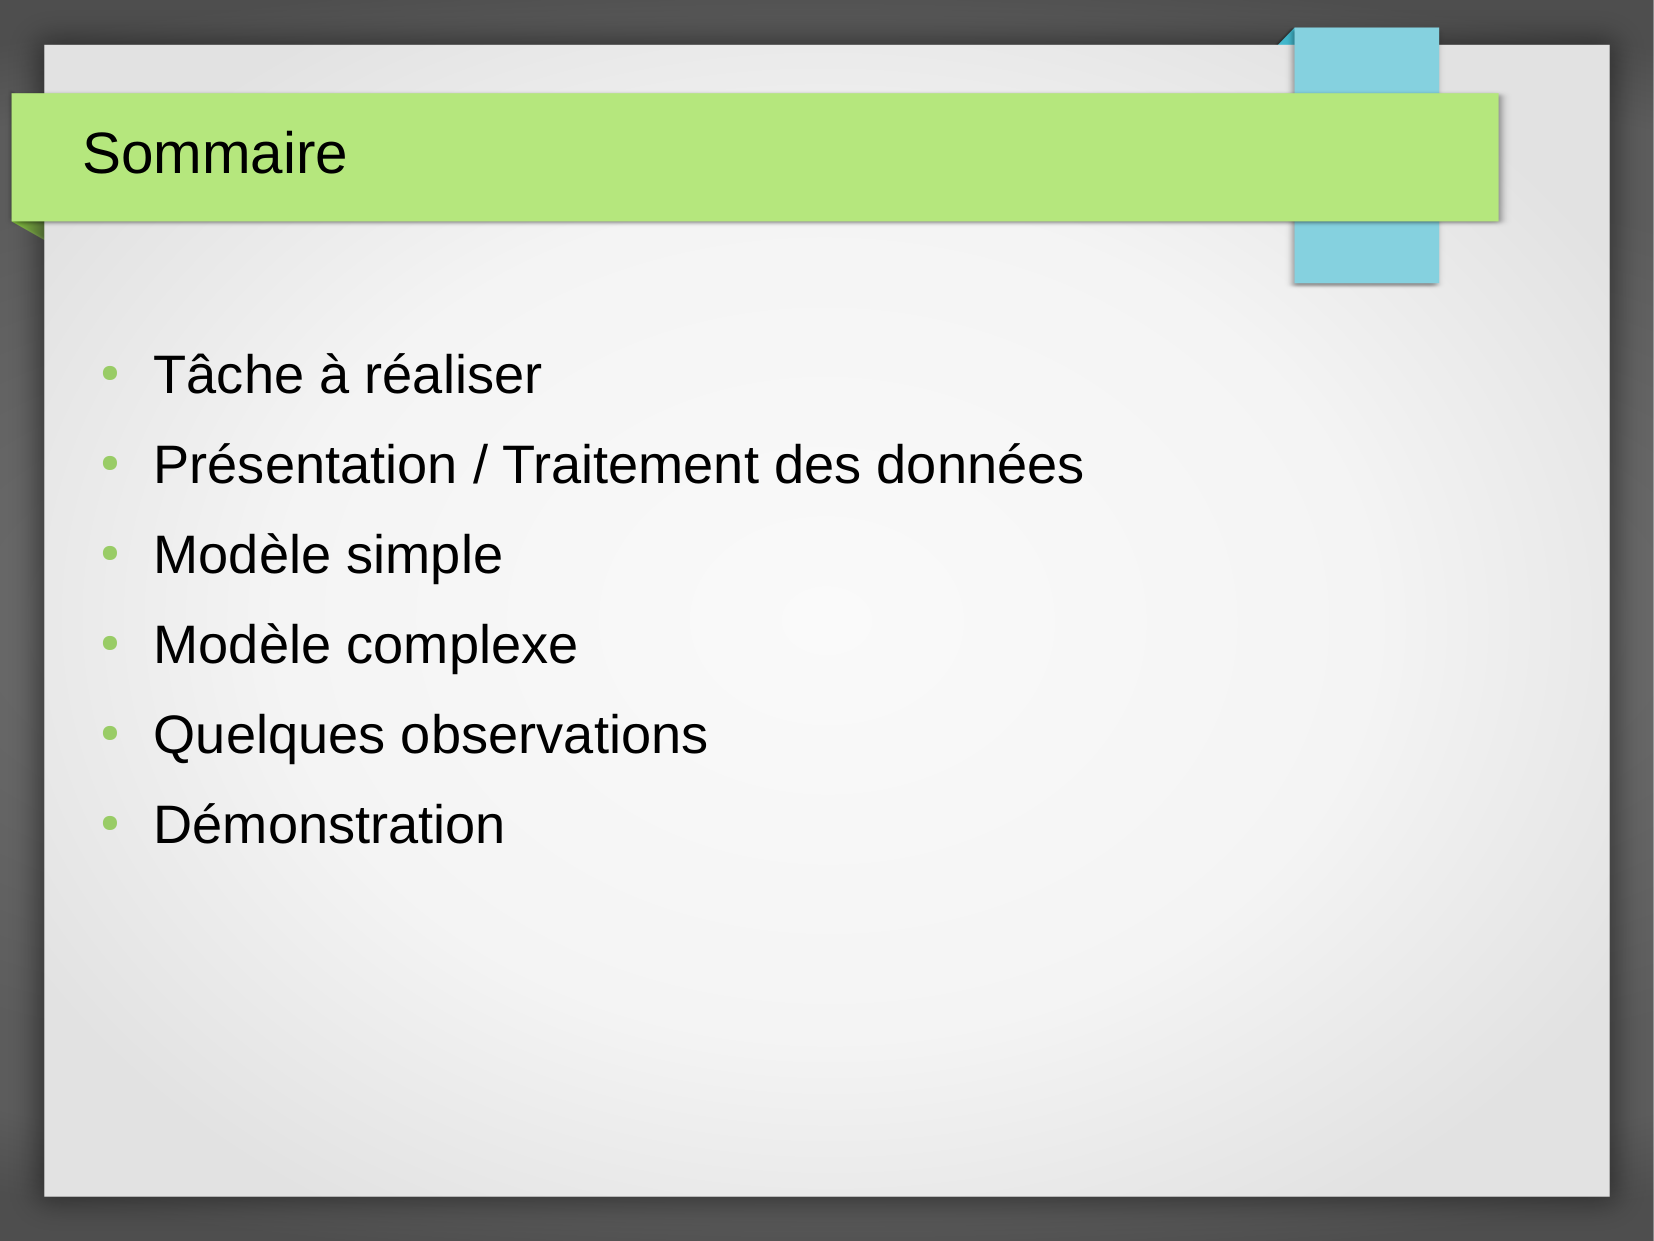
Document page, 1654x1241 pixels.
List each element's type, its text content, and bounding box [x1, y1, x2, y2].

picture [0, 0, 1654, 1241]
list Tâche à réaliser Présentation / Traitement des données Modèle simple Modèle complexe Quelques observations Démonstration [82, 344, 1571, 1064]
title Sommaire [82, 94, 1264, 213]
